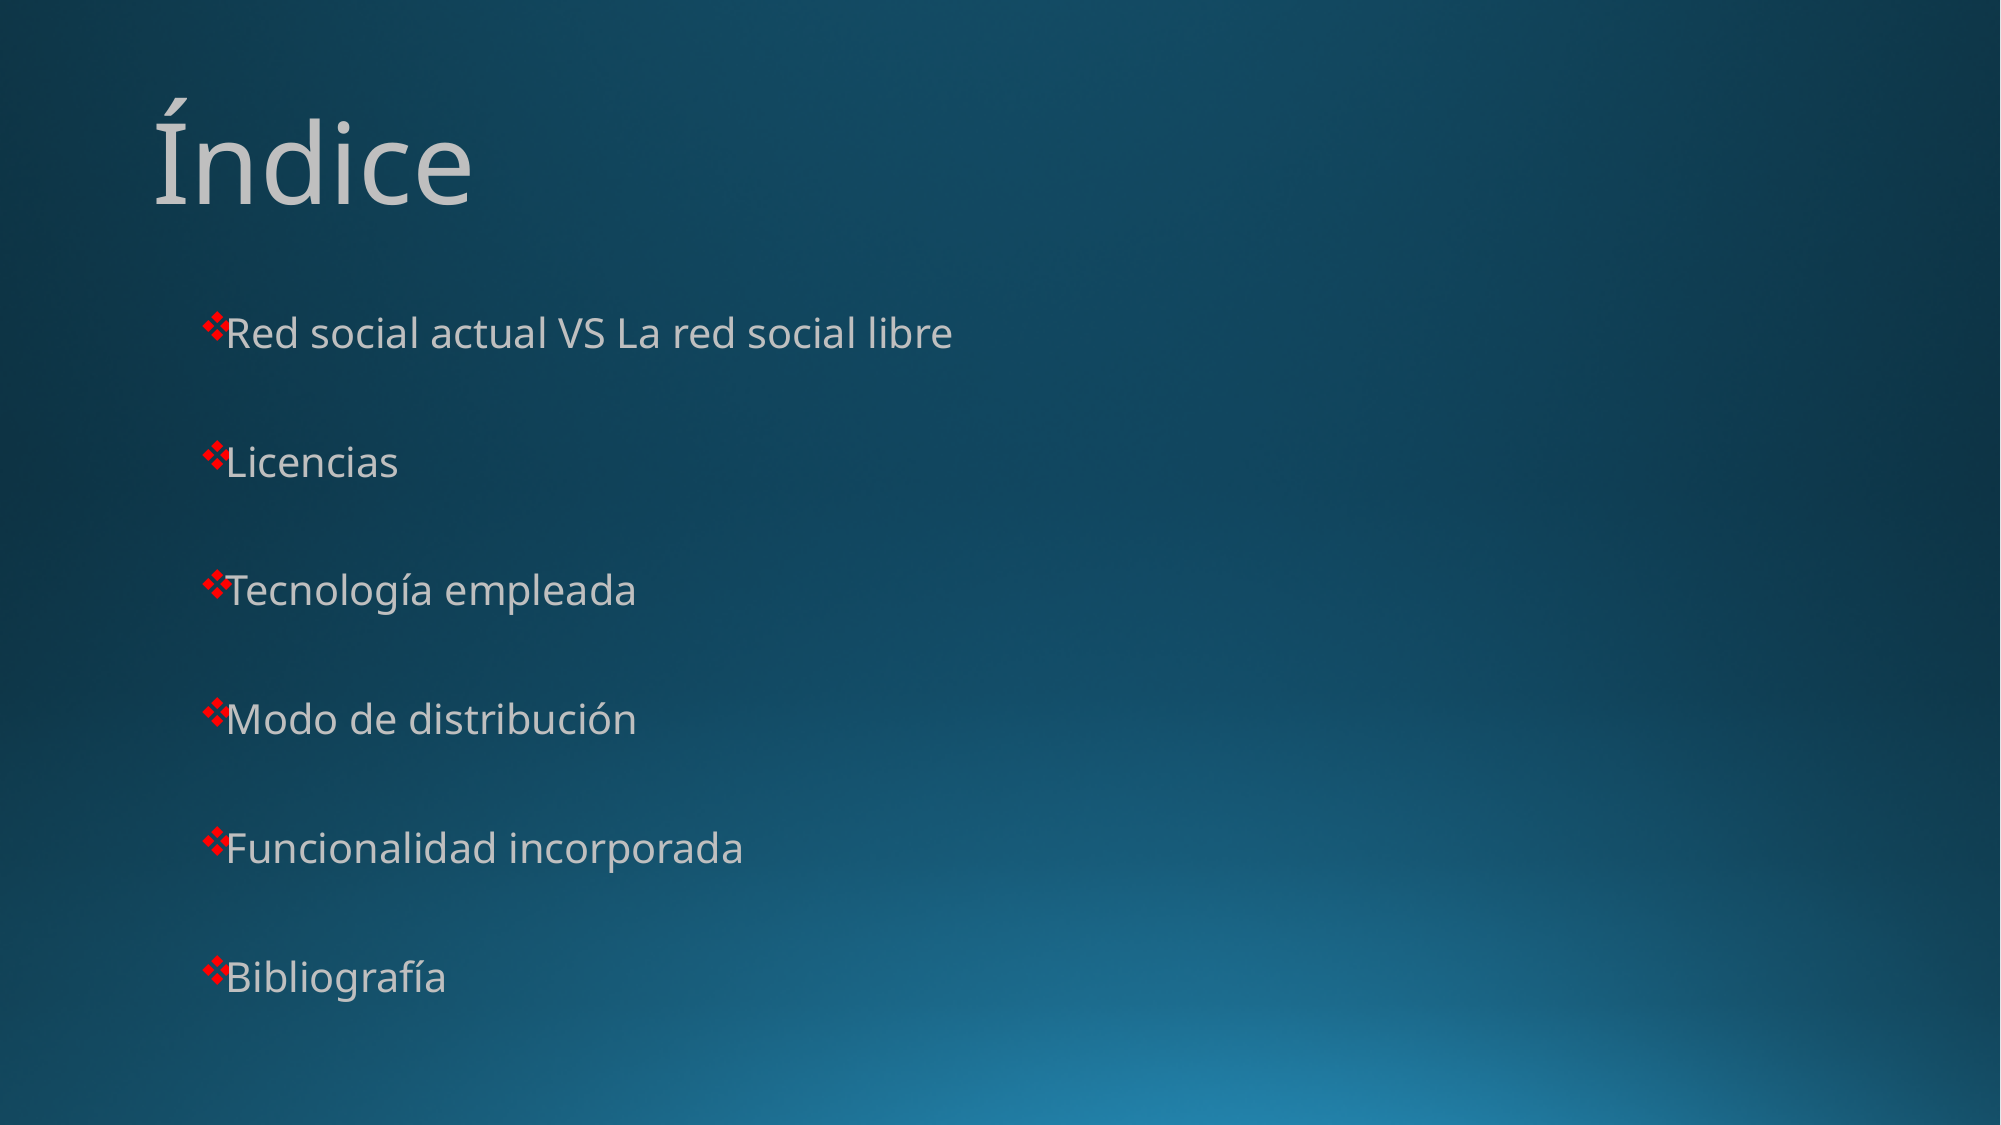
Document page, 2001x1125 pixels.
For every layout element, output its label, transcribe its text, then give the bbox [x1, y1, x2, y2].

title Índice [137, 59, 1863, 278]
list Red social actual VS La red social libre Licencias Tecnología empleada Modo de distribución Funcionalidad incorporada Bibliografía [183, 299, 1863, 1014]
picture [0, 0, 2001, 1125]
